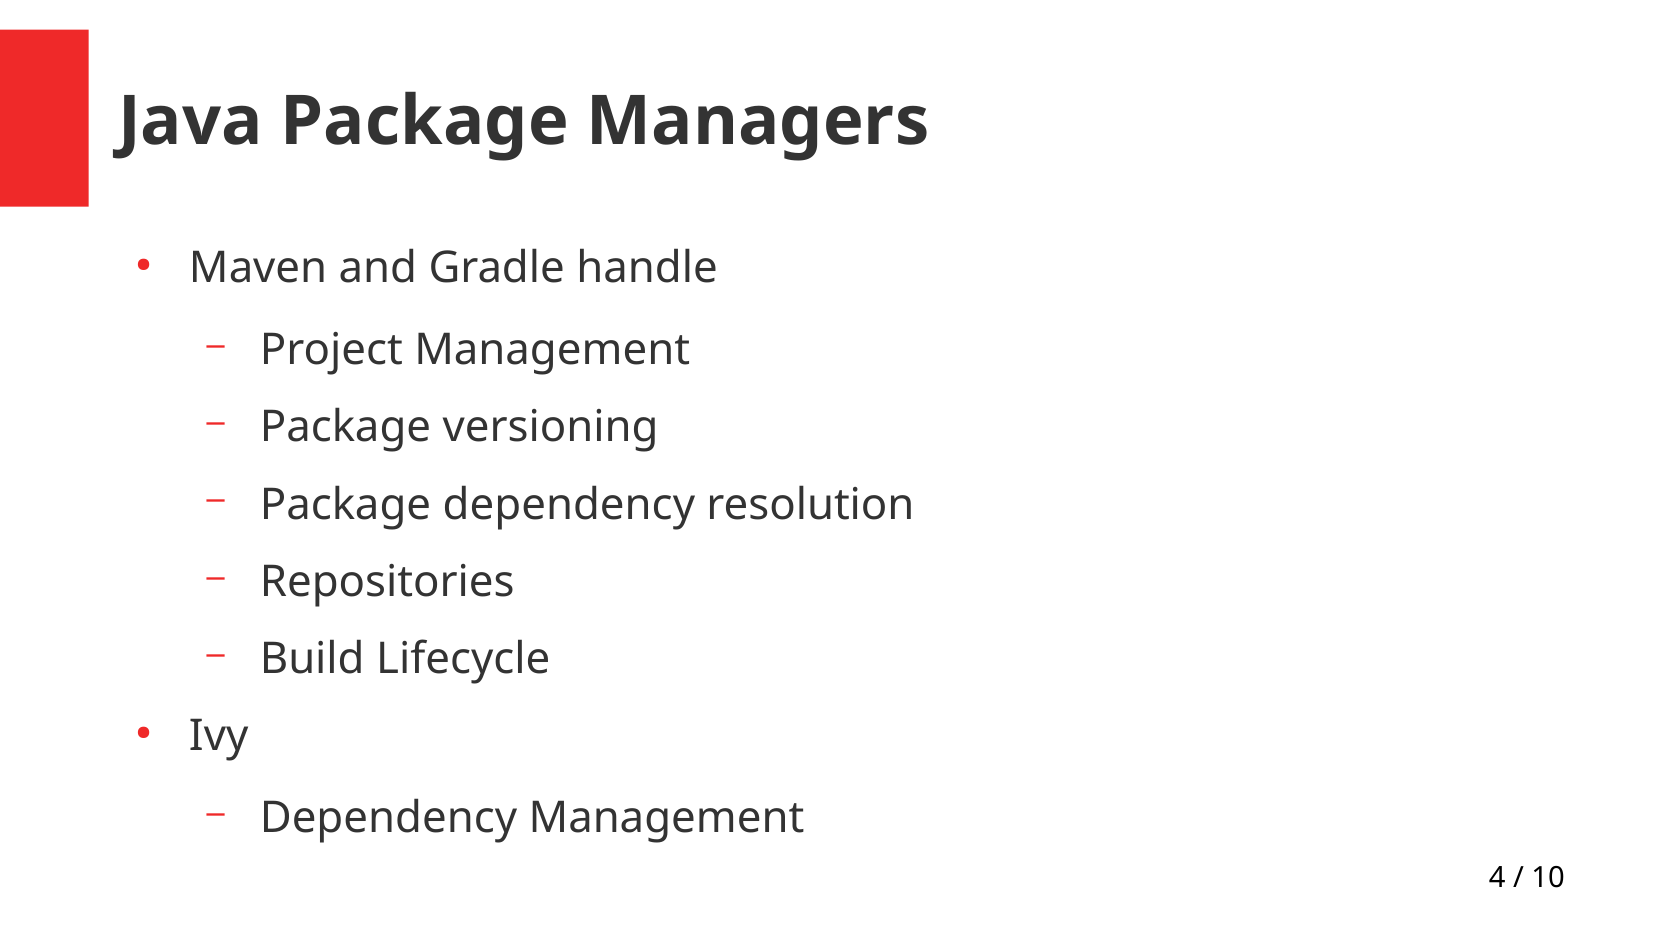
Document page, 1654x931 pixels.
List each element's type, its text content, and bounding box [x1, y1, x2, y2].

list Maven and Gradle handle Project Management Package versioning Package dependency resolution Repositories Build Lifecycle Ivy Dependency Management [118, 236, 1595, 798]
title Java Package Managers [118, 29, 1595, 207]
